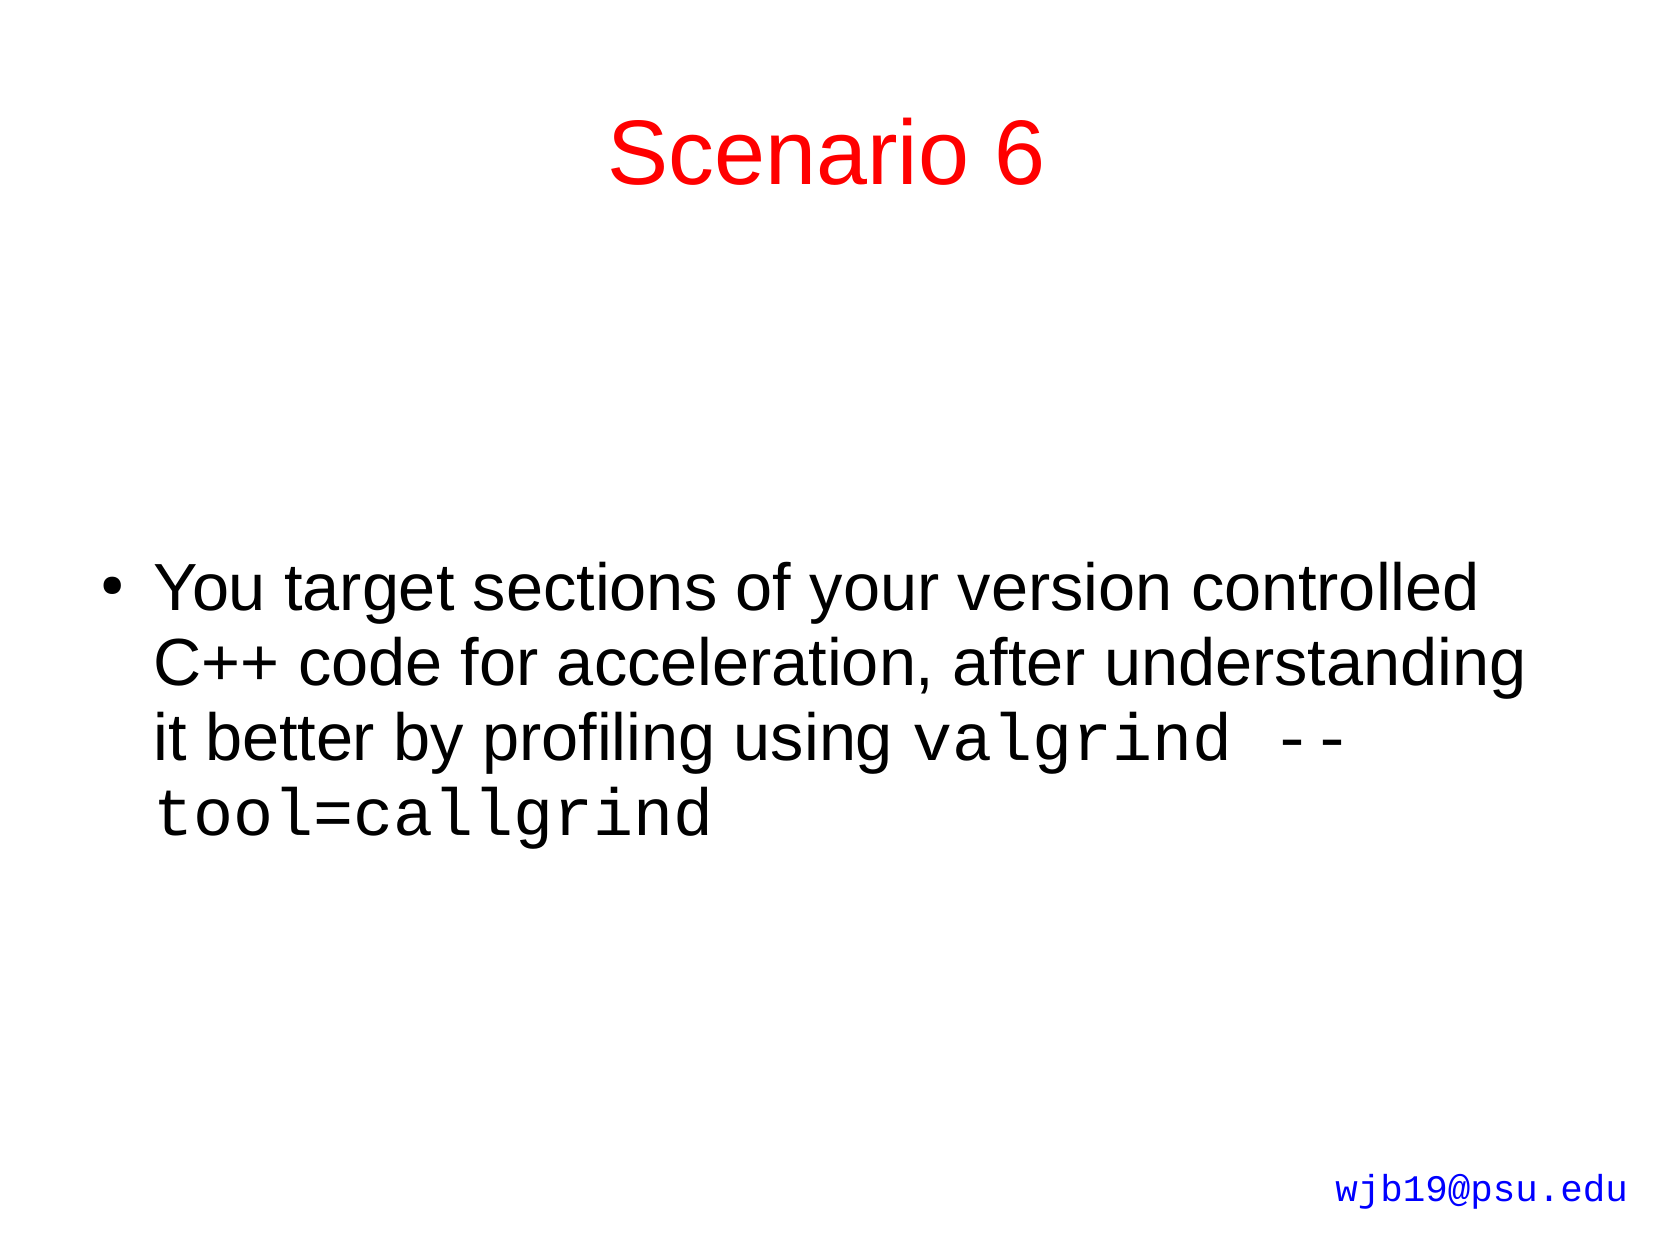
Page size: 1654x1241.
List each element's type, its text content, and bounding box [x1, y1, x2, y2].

title Scenario 6 [82, 49, 1571, 257]
list You target sections of your version controlled C++ code for acceleration, after understanding it better by profiling using valgrind --tool=callgrind [82, 296, 1576, 1111]
text_box wjb19@psu.edu [1320, 1162, 1643, 1220]
